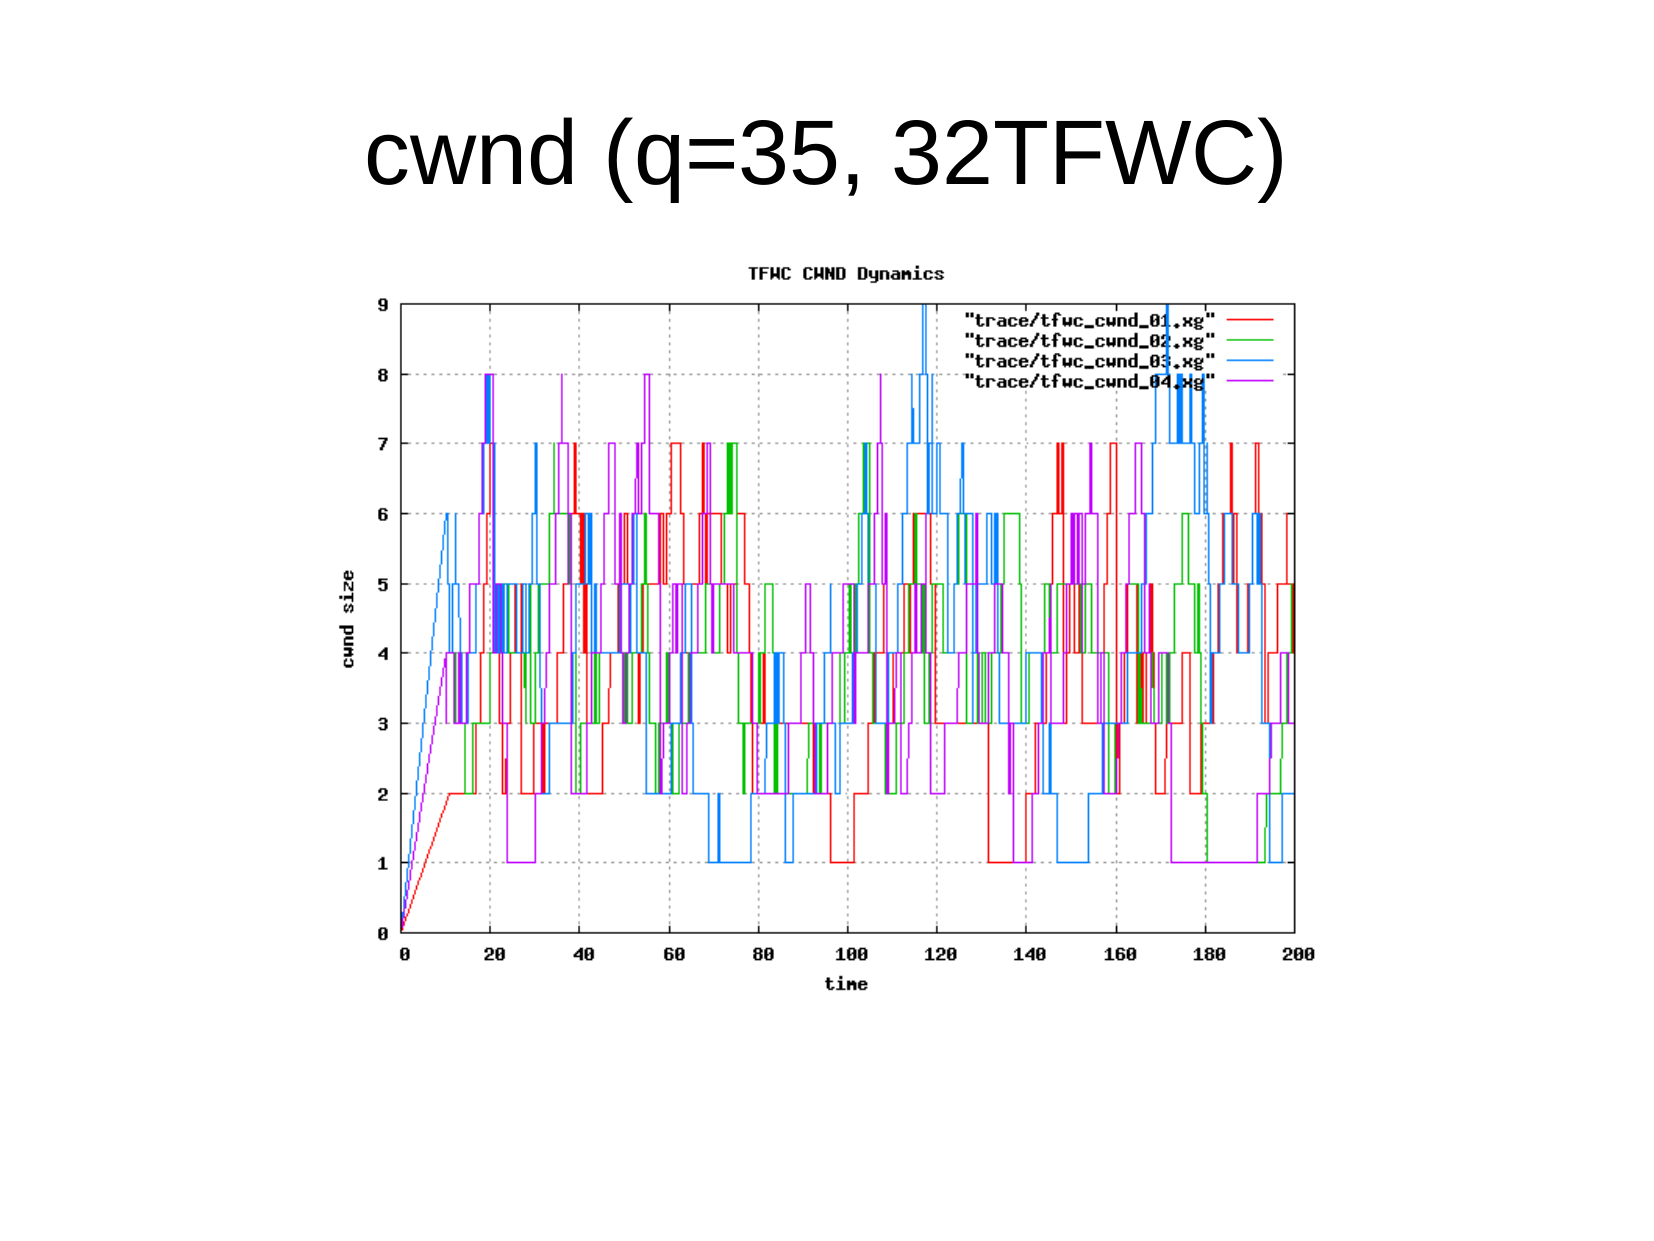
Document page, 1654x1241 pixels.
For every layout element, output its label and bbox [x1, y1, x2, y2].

picture [327, 244, 1327, 995]
